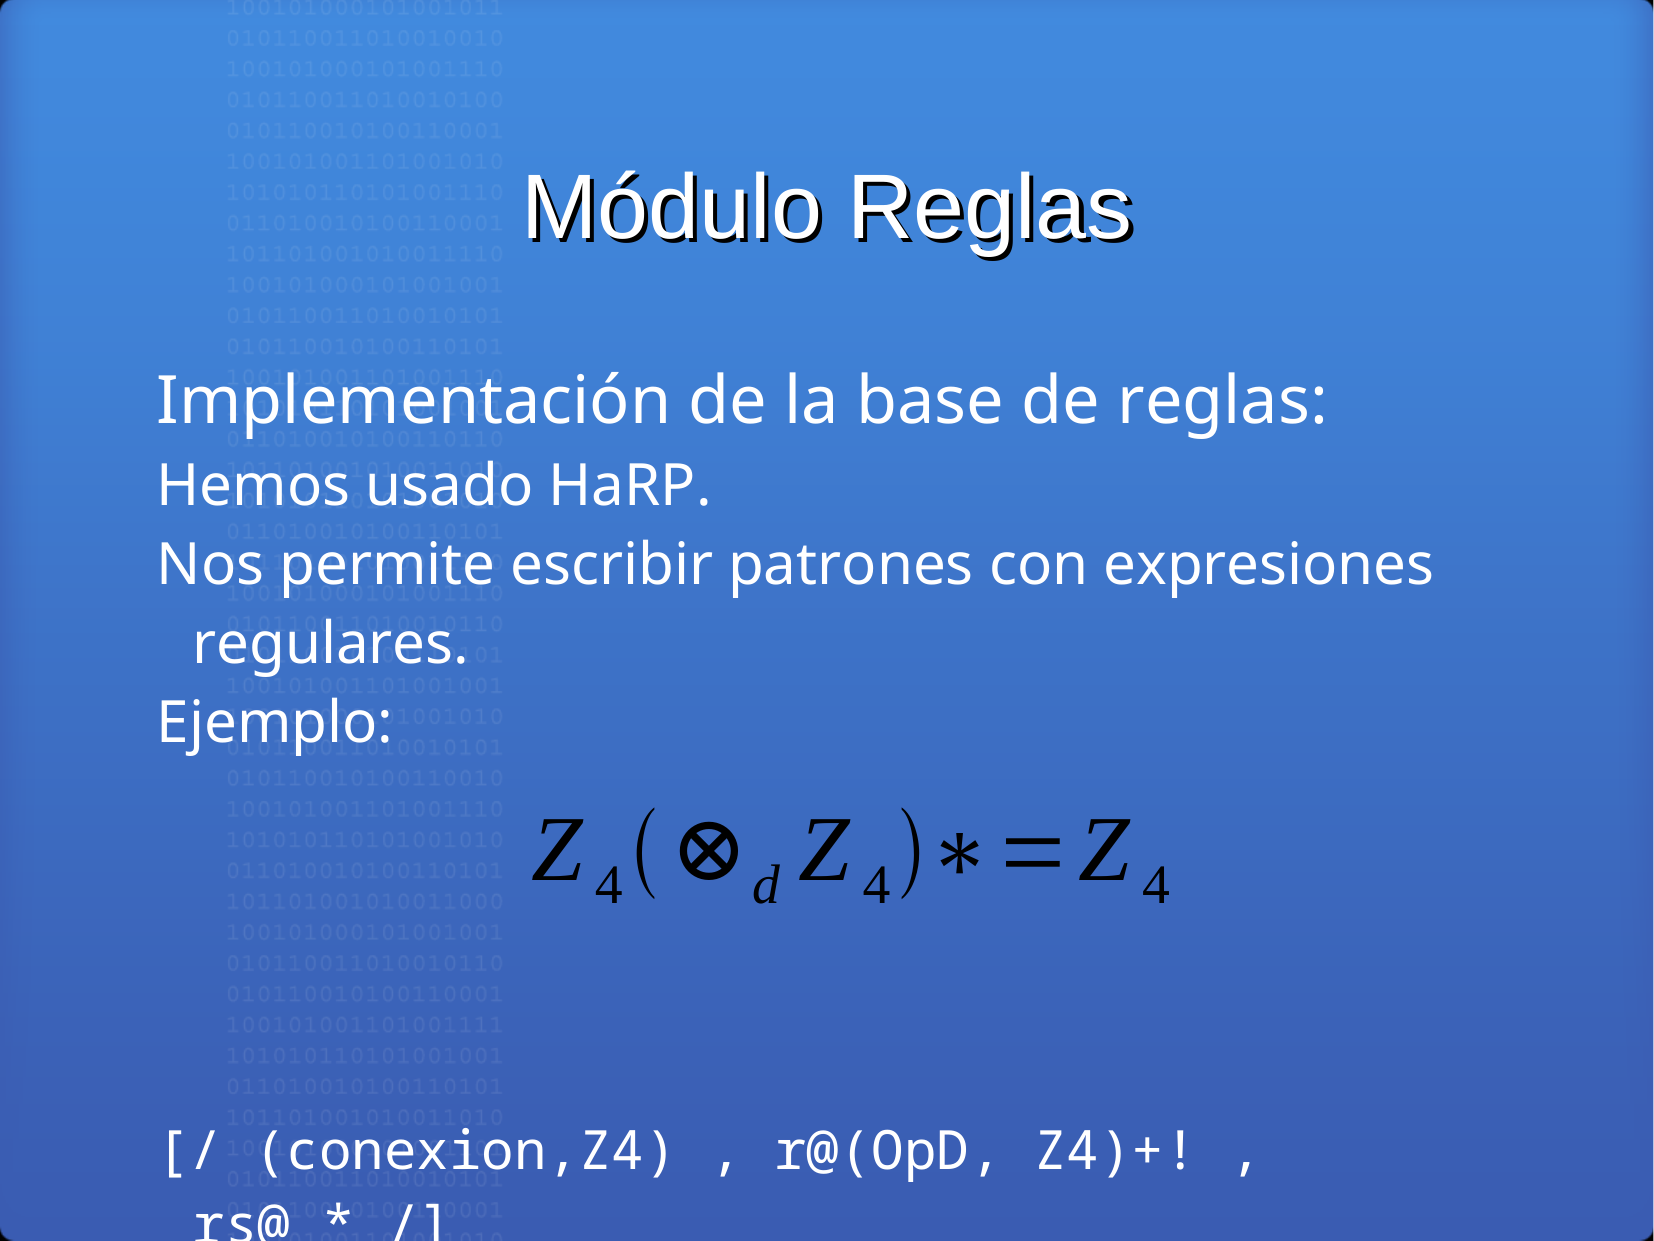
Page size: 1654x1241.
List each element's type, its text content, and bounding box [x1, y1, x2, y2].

title Módulo Reglas [121, 110, 1534, 303]
subtitle Implementación de la base de reglas: Hemos usado HaRP. Nos permite escribir patrones con expresiones regulares. Ejemplo: [/ (conexion,Z4) , r@(OpD, Z4)+! , rs@_* /] [121, 352, 1534, 1119]
picture [0, 0, 1654, 1241]
picture [269, 1218, 277, 1234]
chart [502, 799, 1196, 916]
